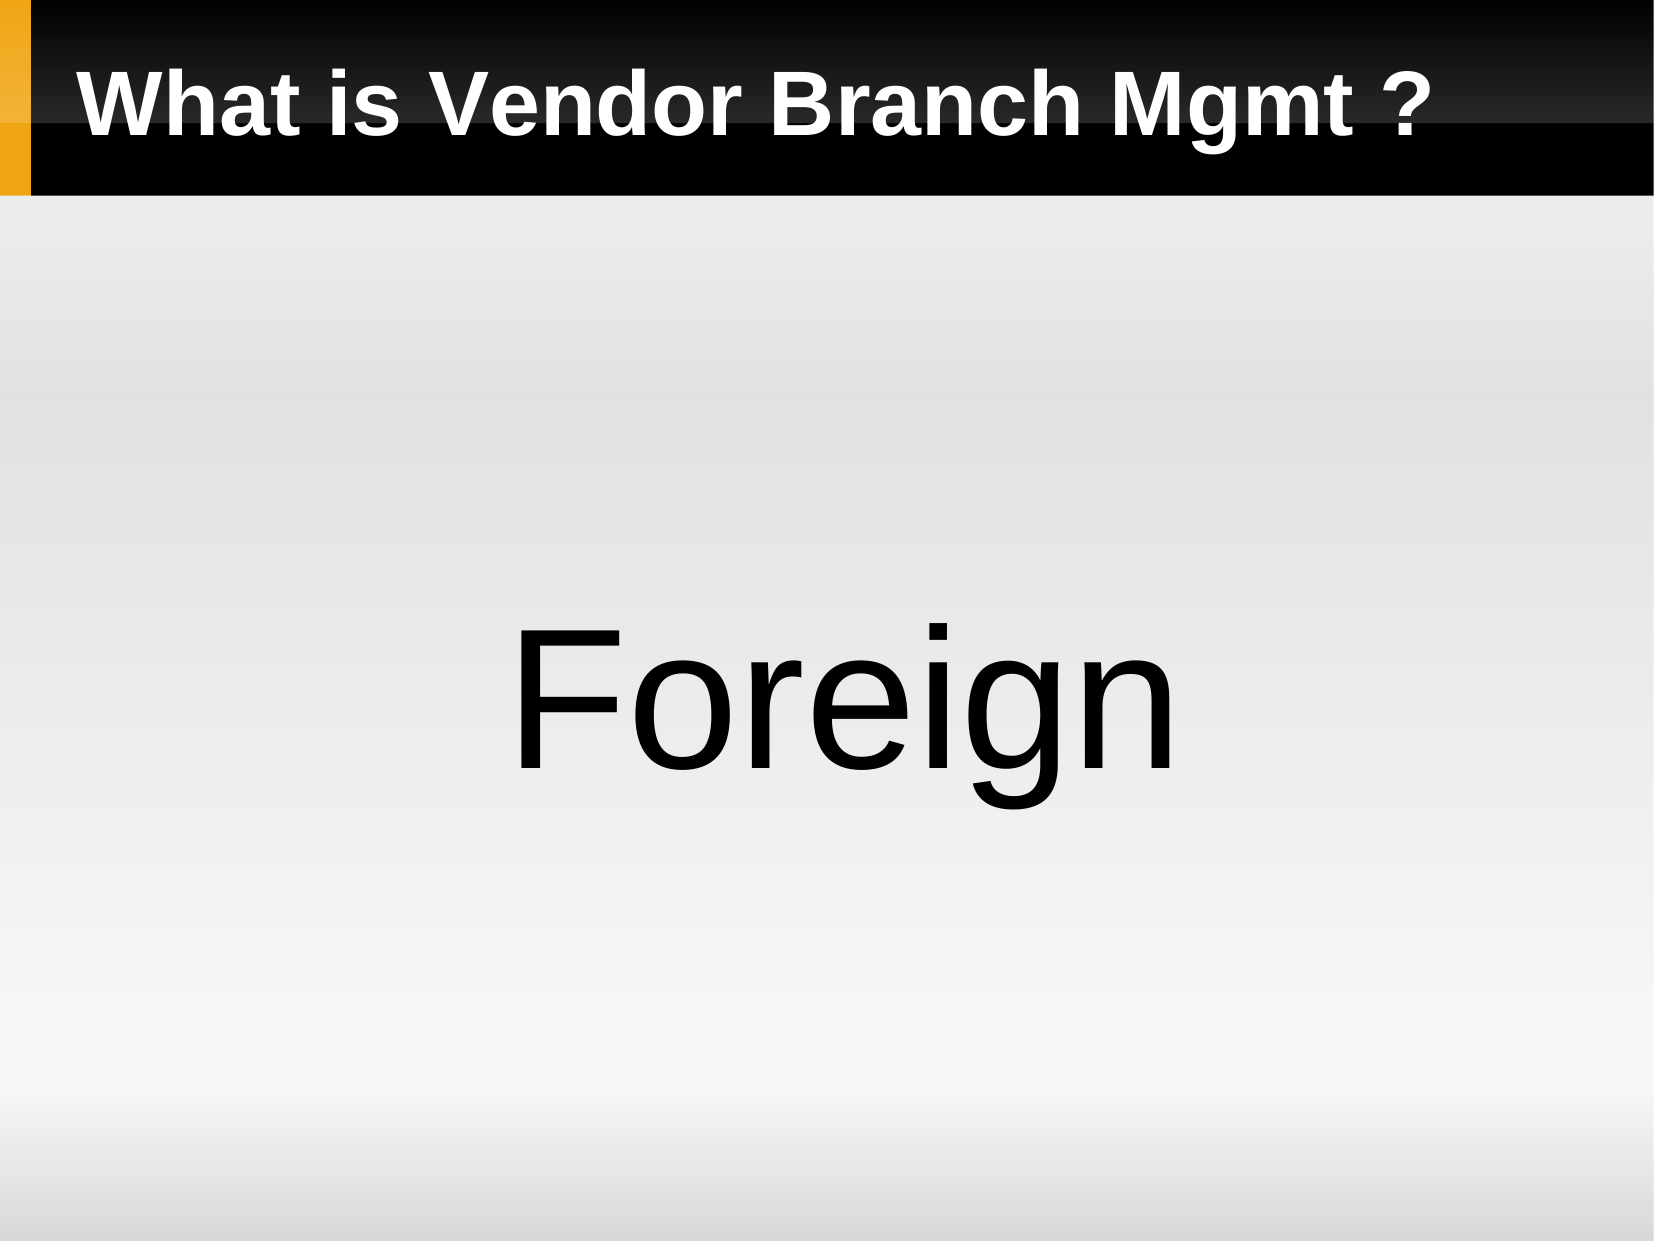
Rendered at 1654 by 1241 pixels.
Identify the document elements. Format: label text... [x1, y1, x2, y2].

title What is Vendor Branch Mgmt ? [76, 7, 1565, 200]
subtitle Foreign [82, 297, 1571, 1102]
picture [0, 0, 1654, 1241]
